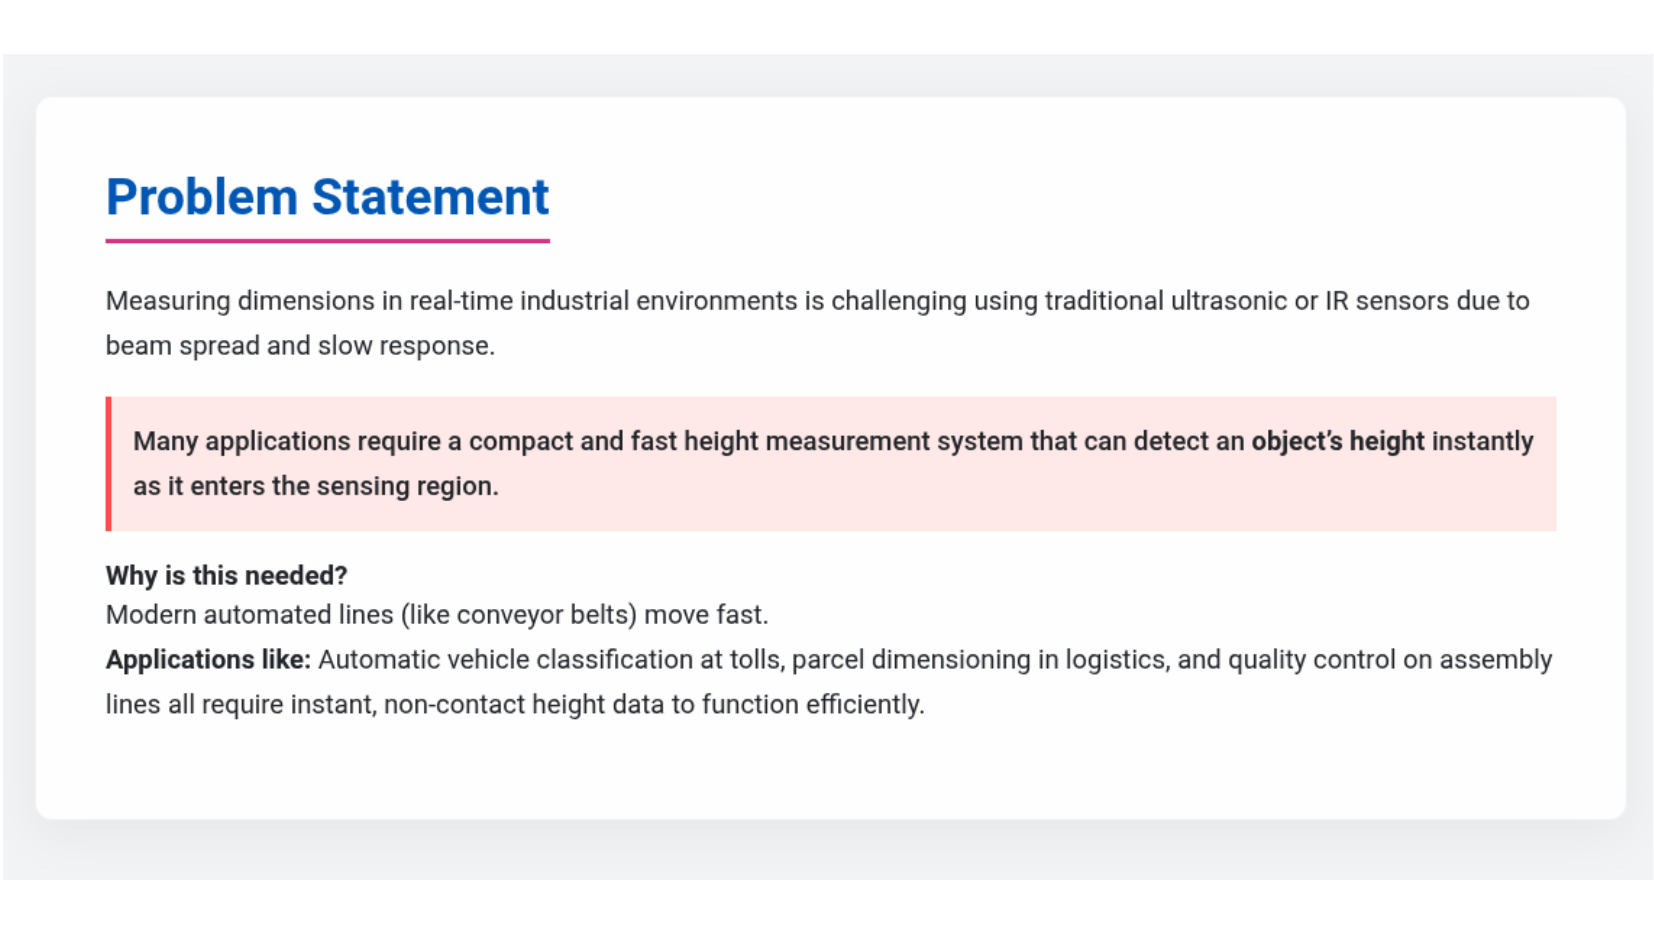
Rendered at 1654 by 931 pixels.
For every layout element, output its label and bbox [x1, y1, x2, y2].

picture [3, 54, 1654, 881]
